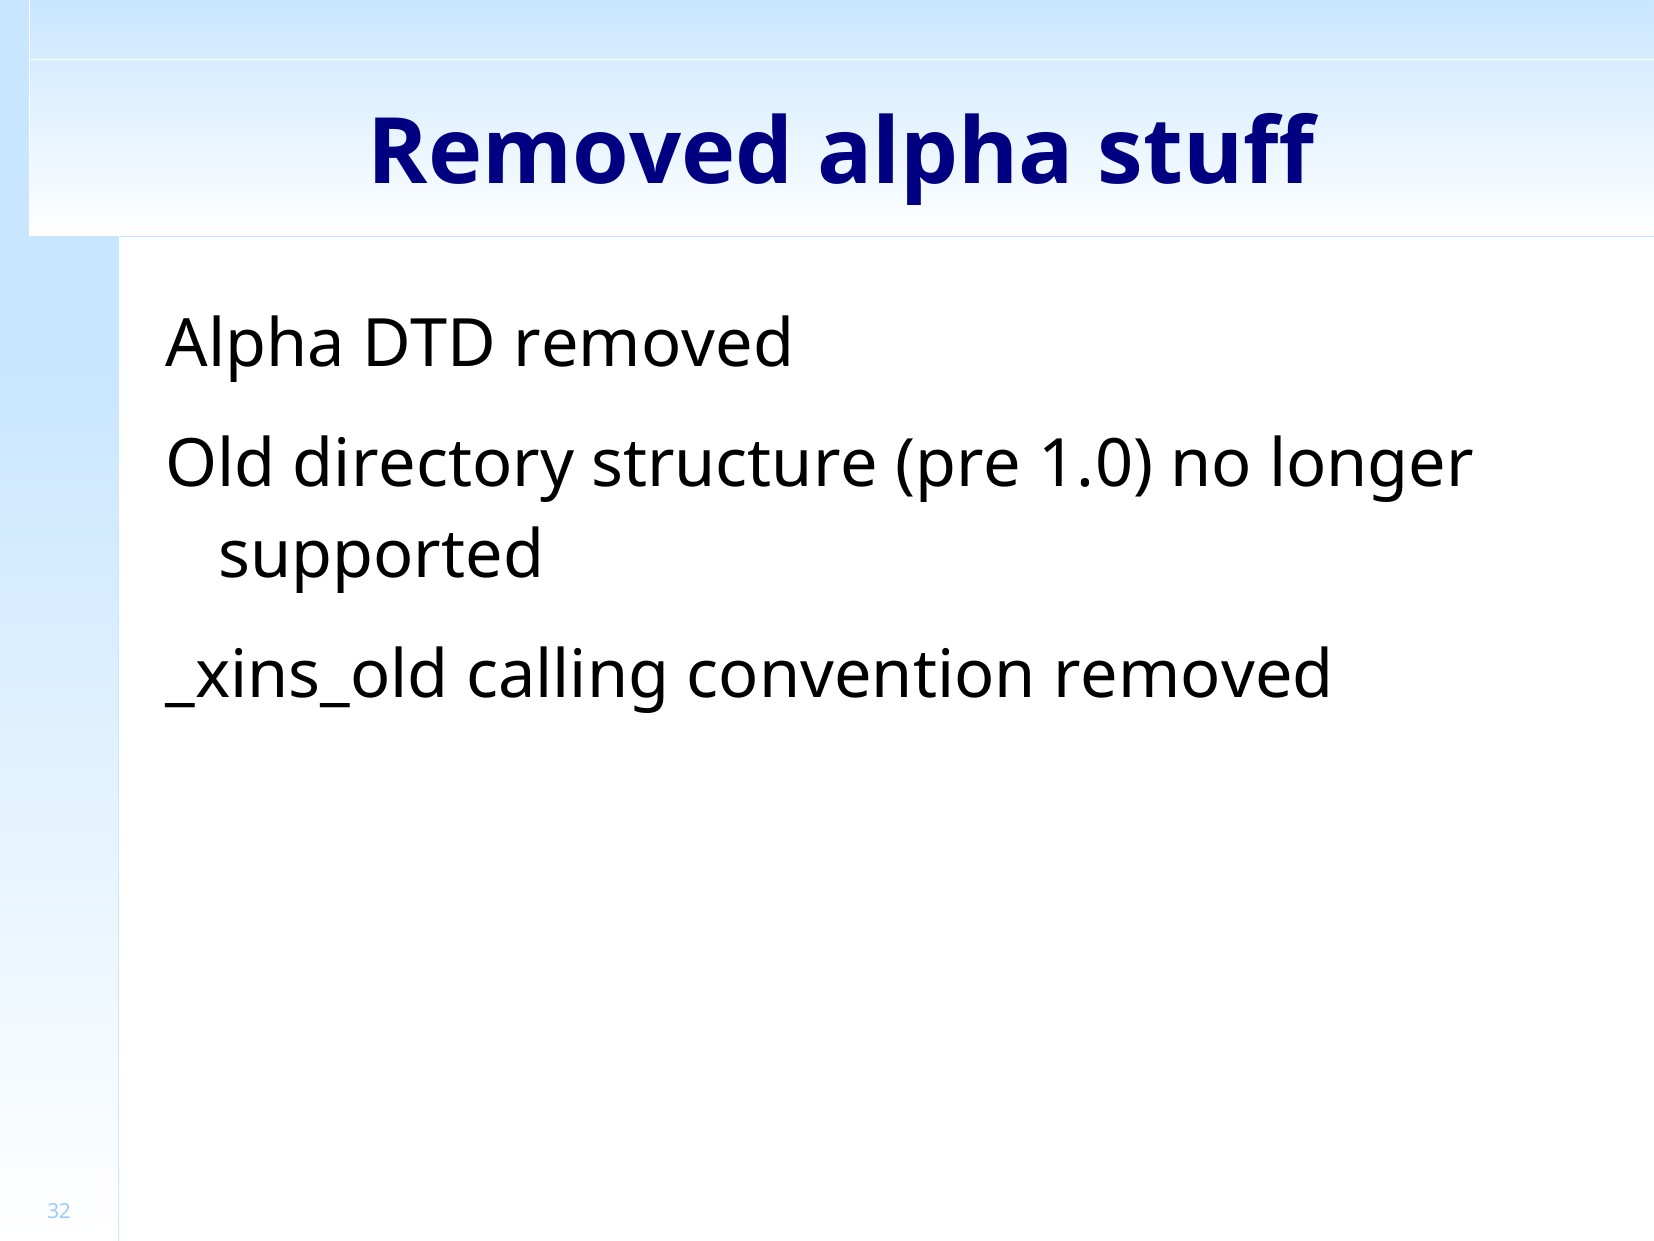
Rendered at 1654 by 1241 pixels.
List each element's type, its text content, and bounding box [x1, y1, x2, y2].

title Removed alpha stuff [29, 59, 1654, 237]
list Alpha DTD removed Old directory structure (pre 1.0) no longer supported _xins_old calling convention removed [147, 295, 1625, 1182]
